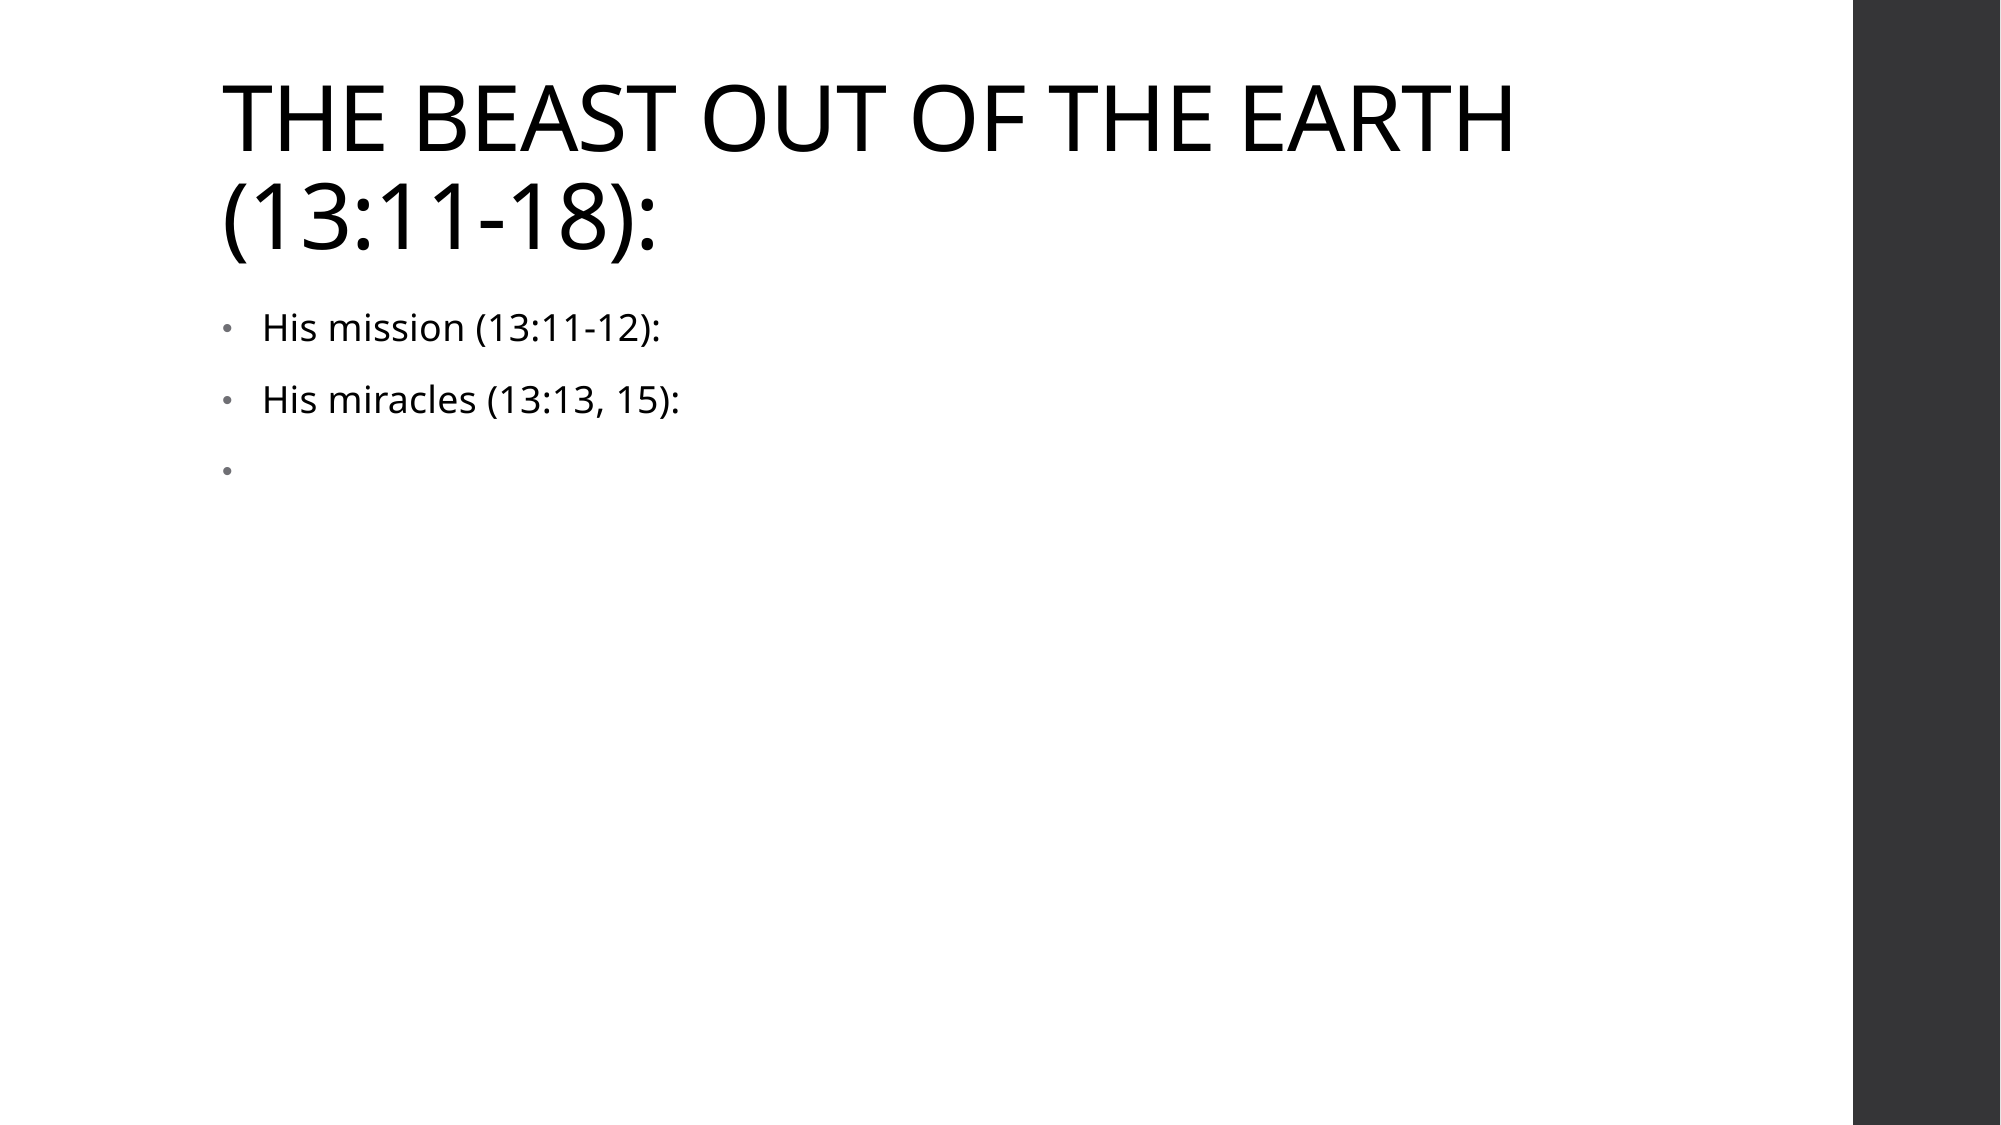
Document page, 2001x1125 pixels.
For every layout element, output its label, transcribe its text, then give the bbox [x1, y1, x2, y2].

list His mission (13:11-12): His miracles (13:13, 15): [206, 299, 1617, 1014]
title THE BEAST OUT OF THE EARTH (13:11-18): [206, 60, 1797, 278]
